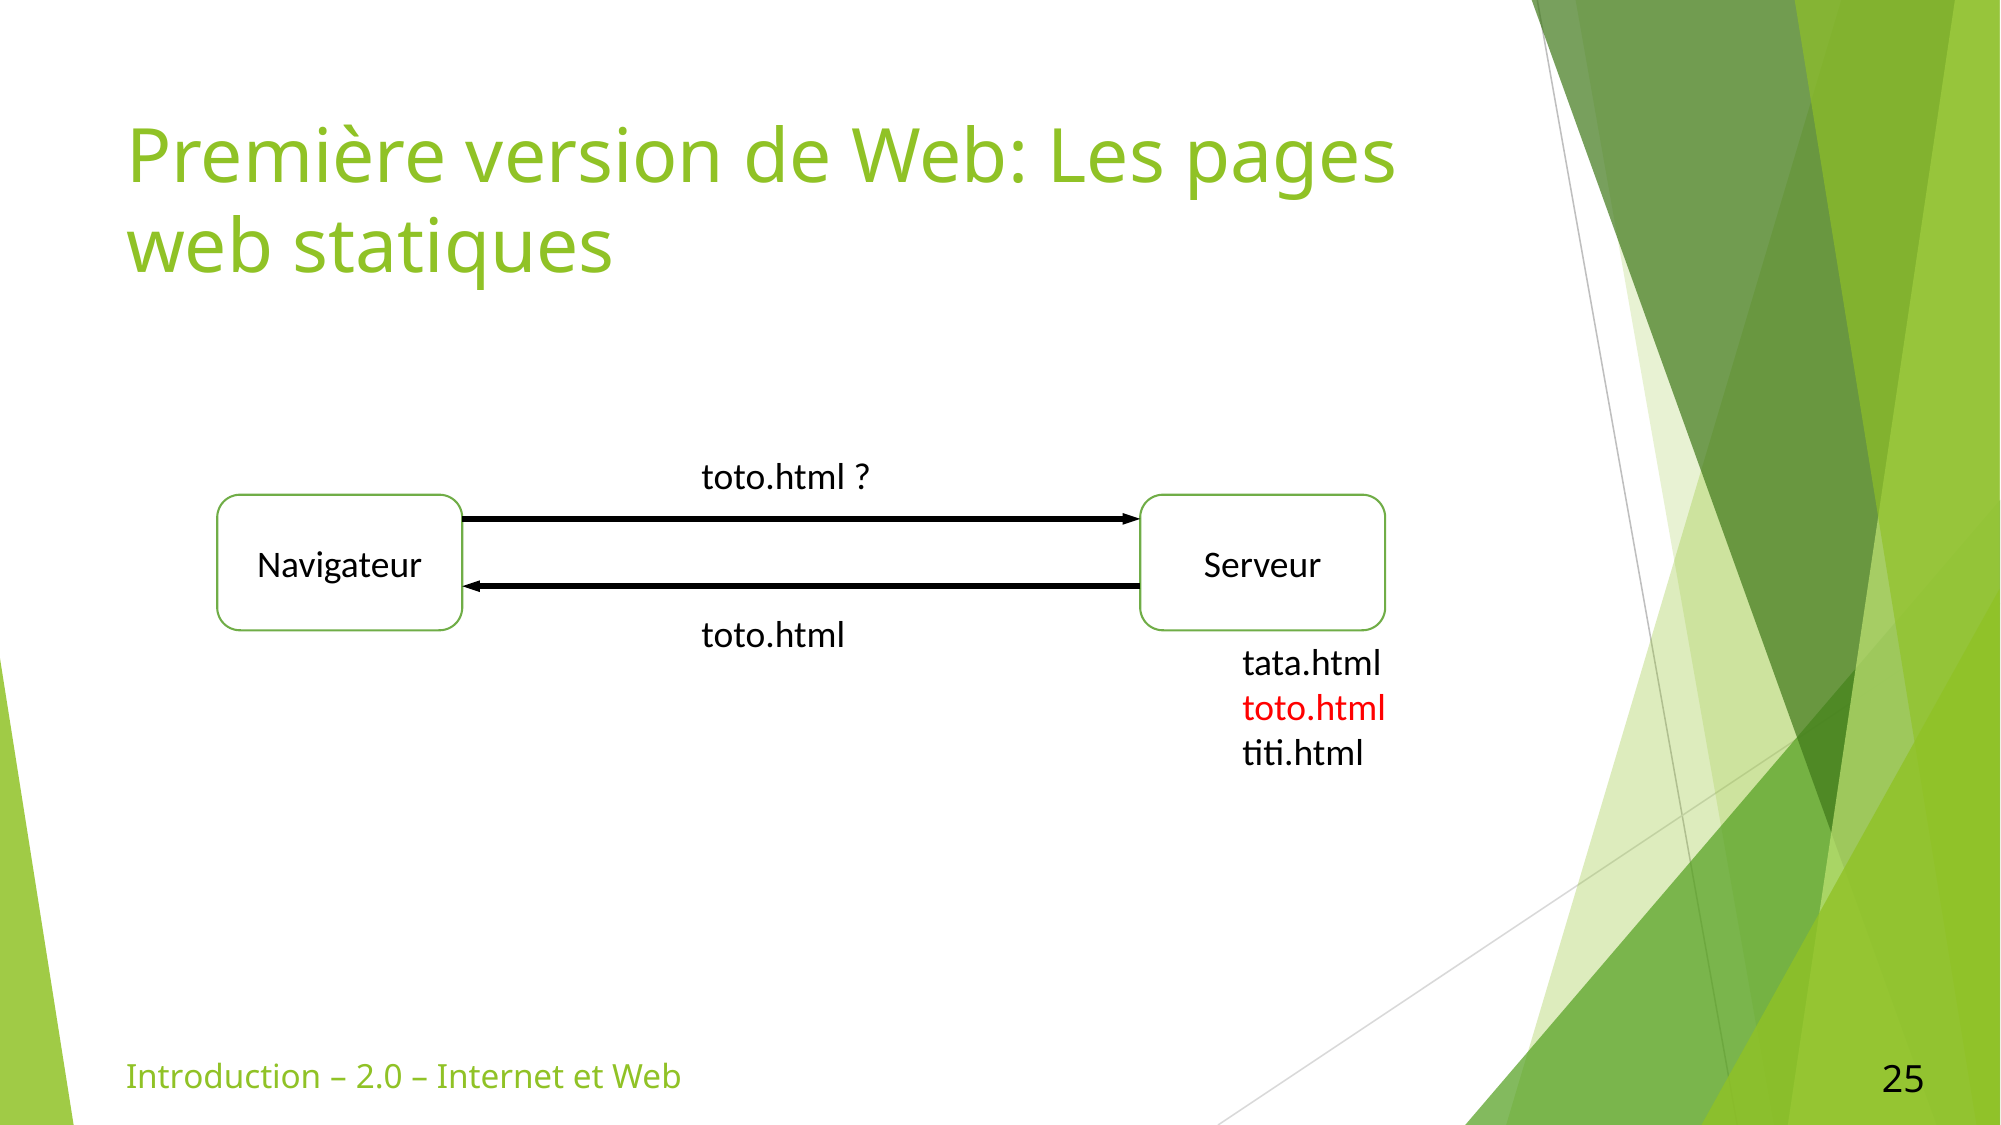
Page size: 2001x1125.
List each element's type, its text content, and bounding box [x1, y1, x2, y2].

text_box Navigateur [217, 494, 463, 631]
text_box toto.html [686, 602, 917, 663]
text_box tata.html toto.html titi.html [1227, 630, 1457, 782]
text_box toto.html ? [686, 444, 917, 505]
text_box Serveur [1140, 494, 1386, 631]
title Première version de Web: Les pages web statiques [111, 99, 1522, 317]
text_box [1866, 1047, 1979, 1108]
text_box Introduction – 2.0 – Internet et Web [111, 1047, 1094, 1109]
